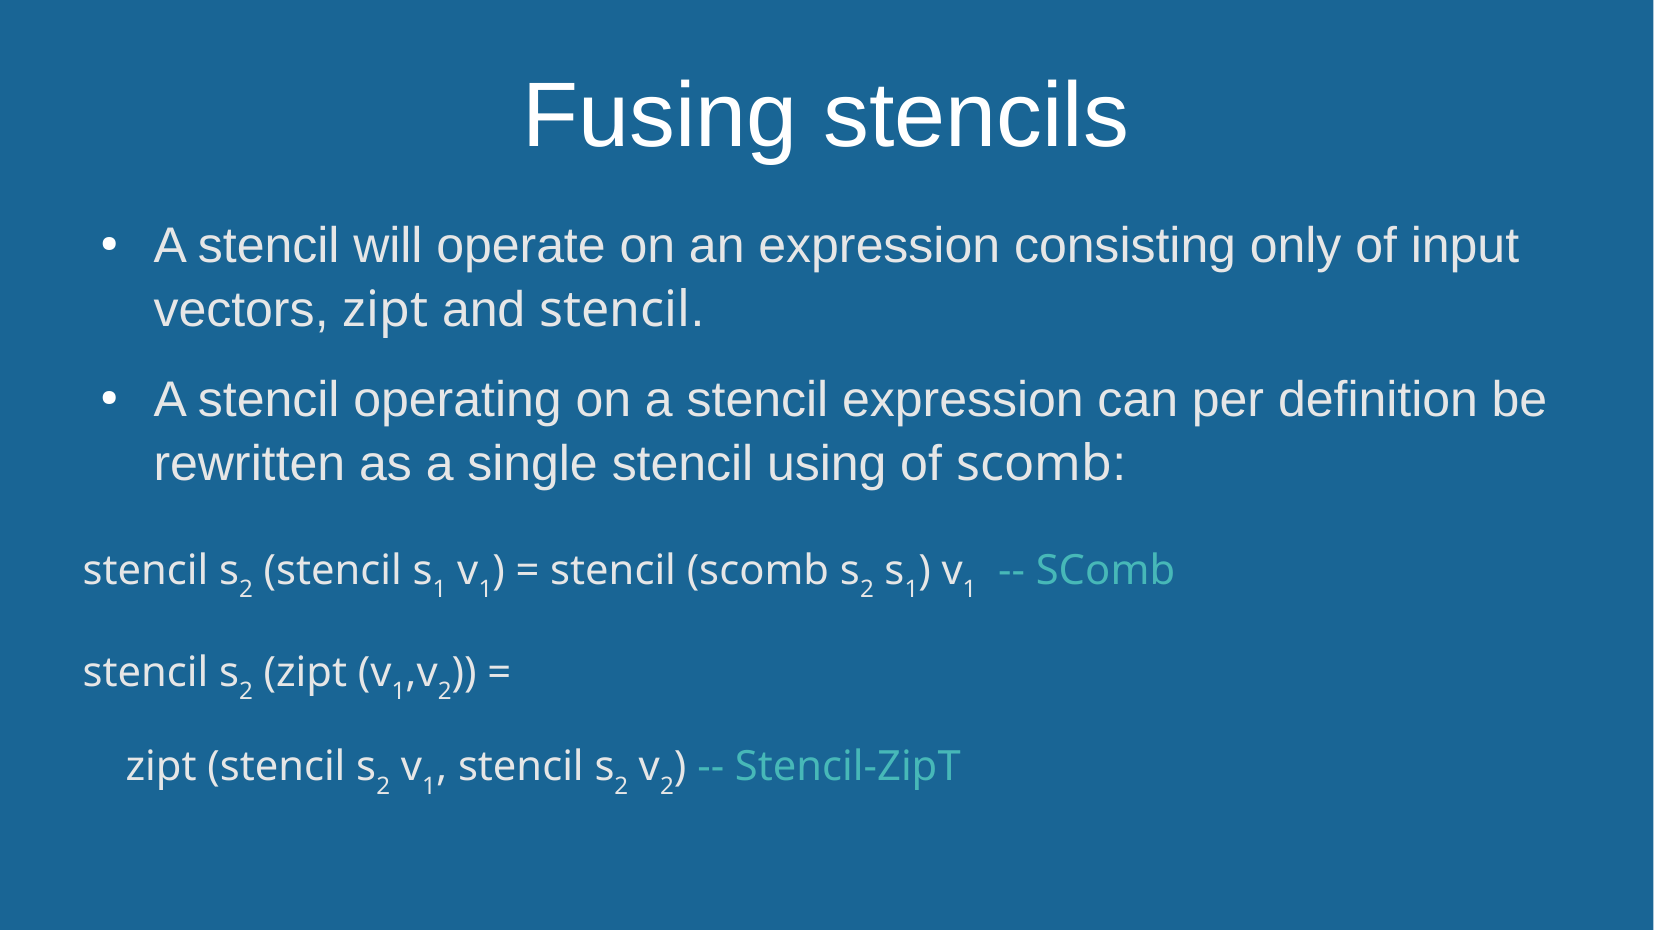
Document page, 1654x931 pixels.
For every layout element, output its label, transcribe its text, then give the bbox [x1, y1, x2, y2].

list A stencil will operate on an expression consisting only of input vectors, zipt and stencil. A stencil operating on a stencil expression can per definition be rewritten as a single stencil using of scomb: ﻿stencil s2 (stencil s1 v1) = stencil (scomb s2 s1) v1 -- SComb ﻿stencil s2 (zipt (v1,v2)) = zipt (stencil s2 v1, stencil s2 v2) -- Stencil-ZipT [82, 217, 1571, 815]
title Fusing stencils [82, 37, 1571, 193]
